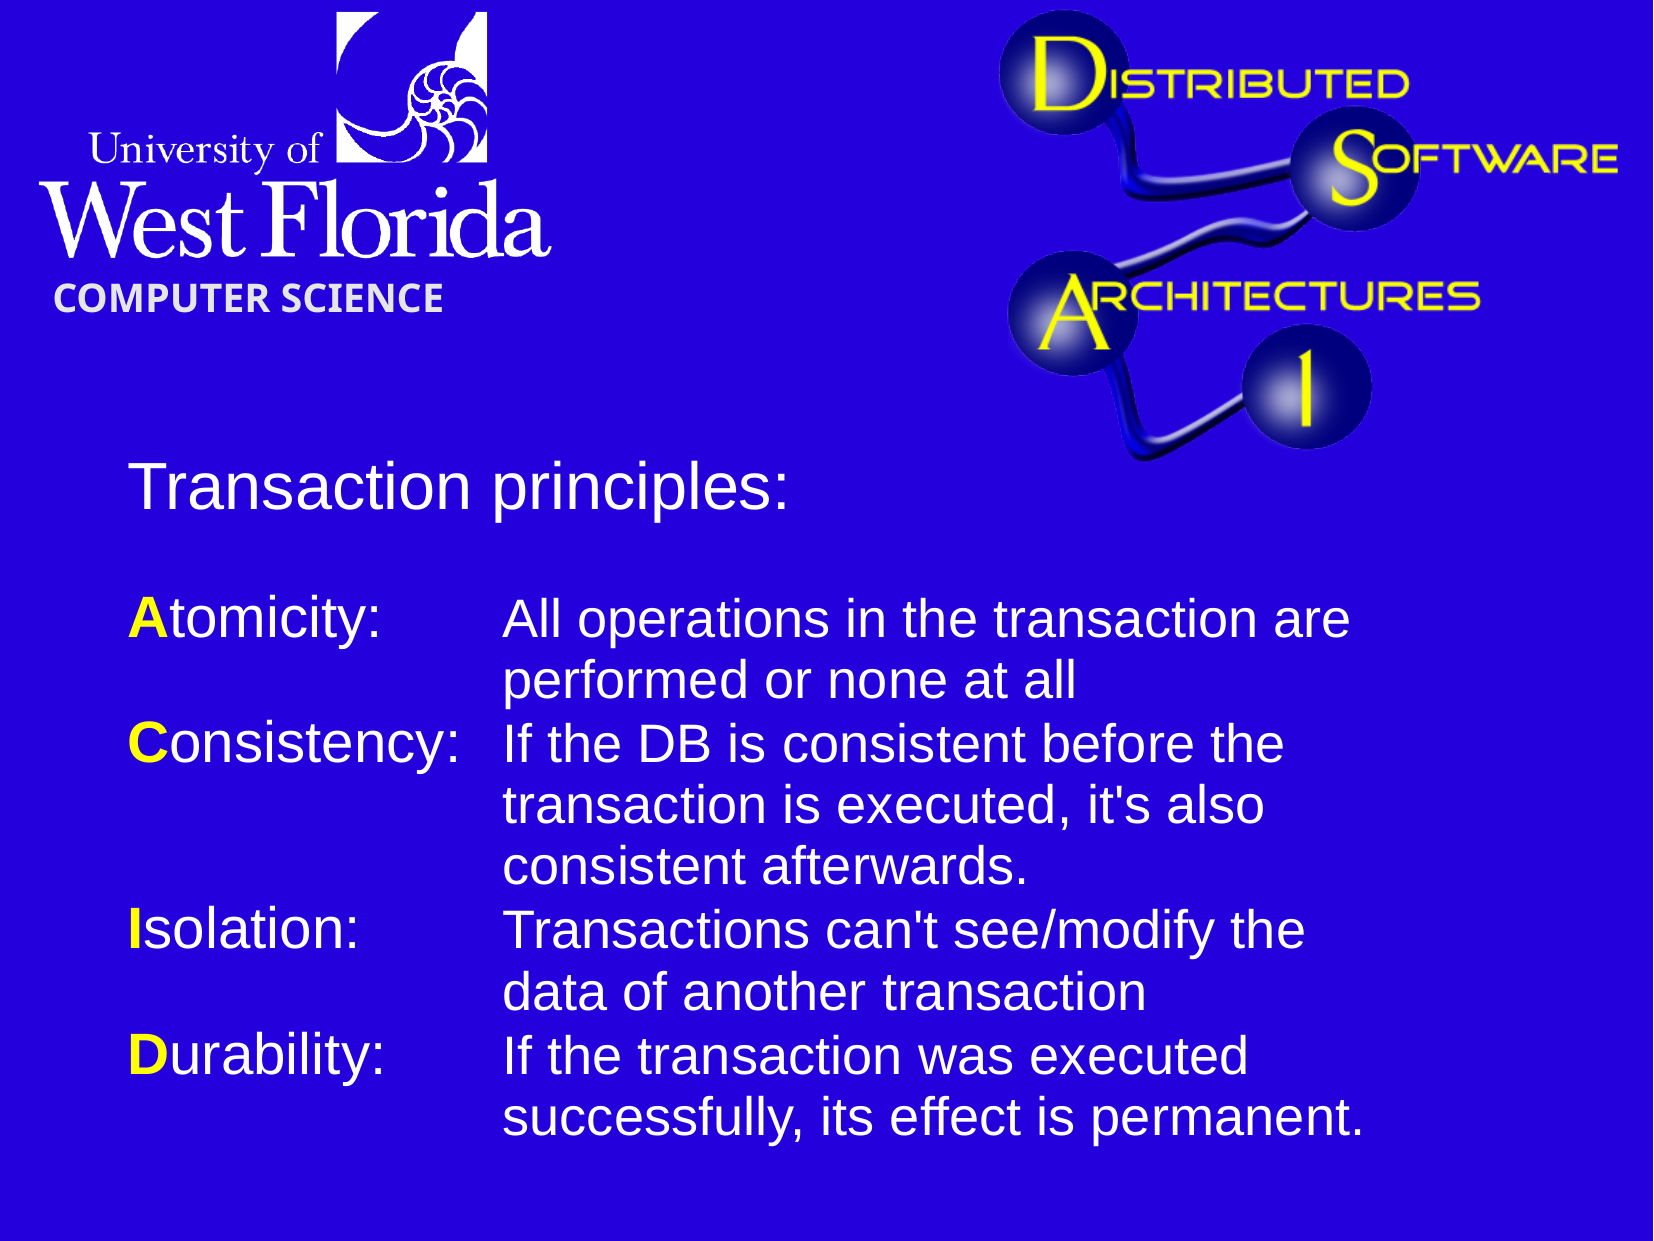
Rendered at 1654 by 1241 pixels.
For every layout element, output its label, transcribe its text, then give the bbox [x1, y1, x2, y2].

text_box Transaction principles: Atomicity: All operations in the transaction are performed or none at all Consistency: If the DB is consistent before the transaction is executed, it's also consistent afterwards. Isolation: Transactions can't see/modify the data of another transaction Durability: If the transaction was executed successfully, its effect is permanent. [112, 441, 1426, 1162]
text_box COMPUTER SCIENCE [37, 262, 563, 334]
picture [910, 0, 1653, 506]
picture [37, 0, 559, 262]
